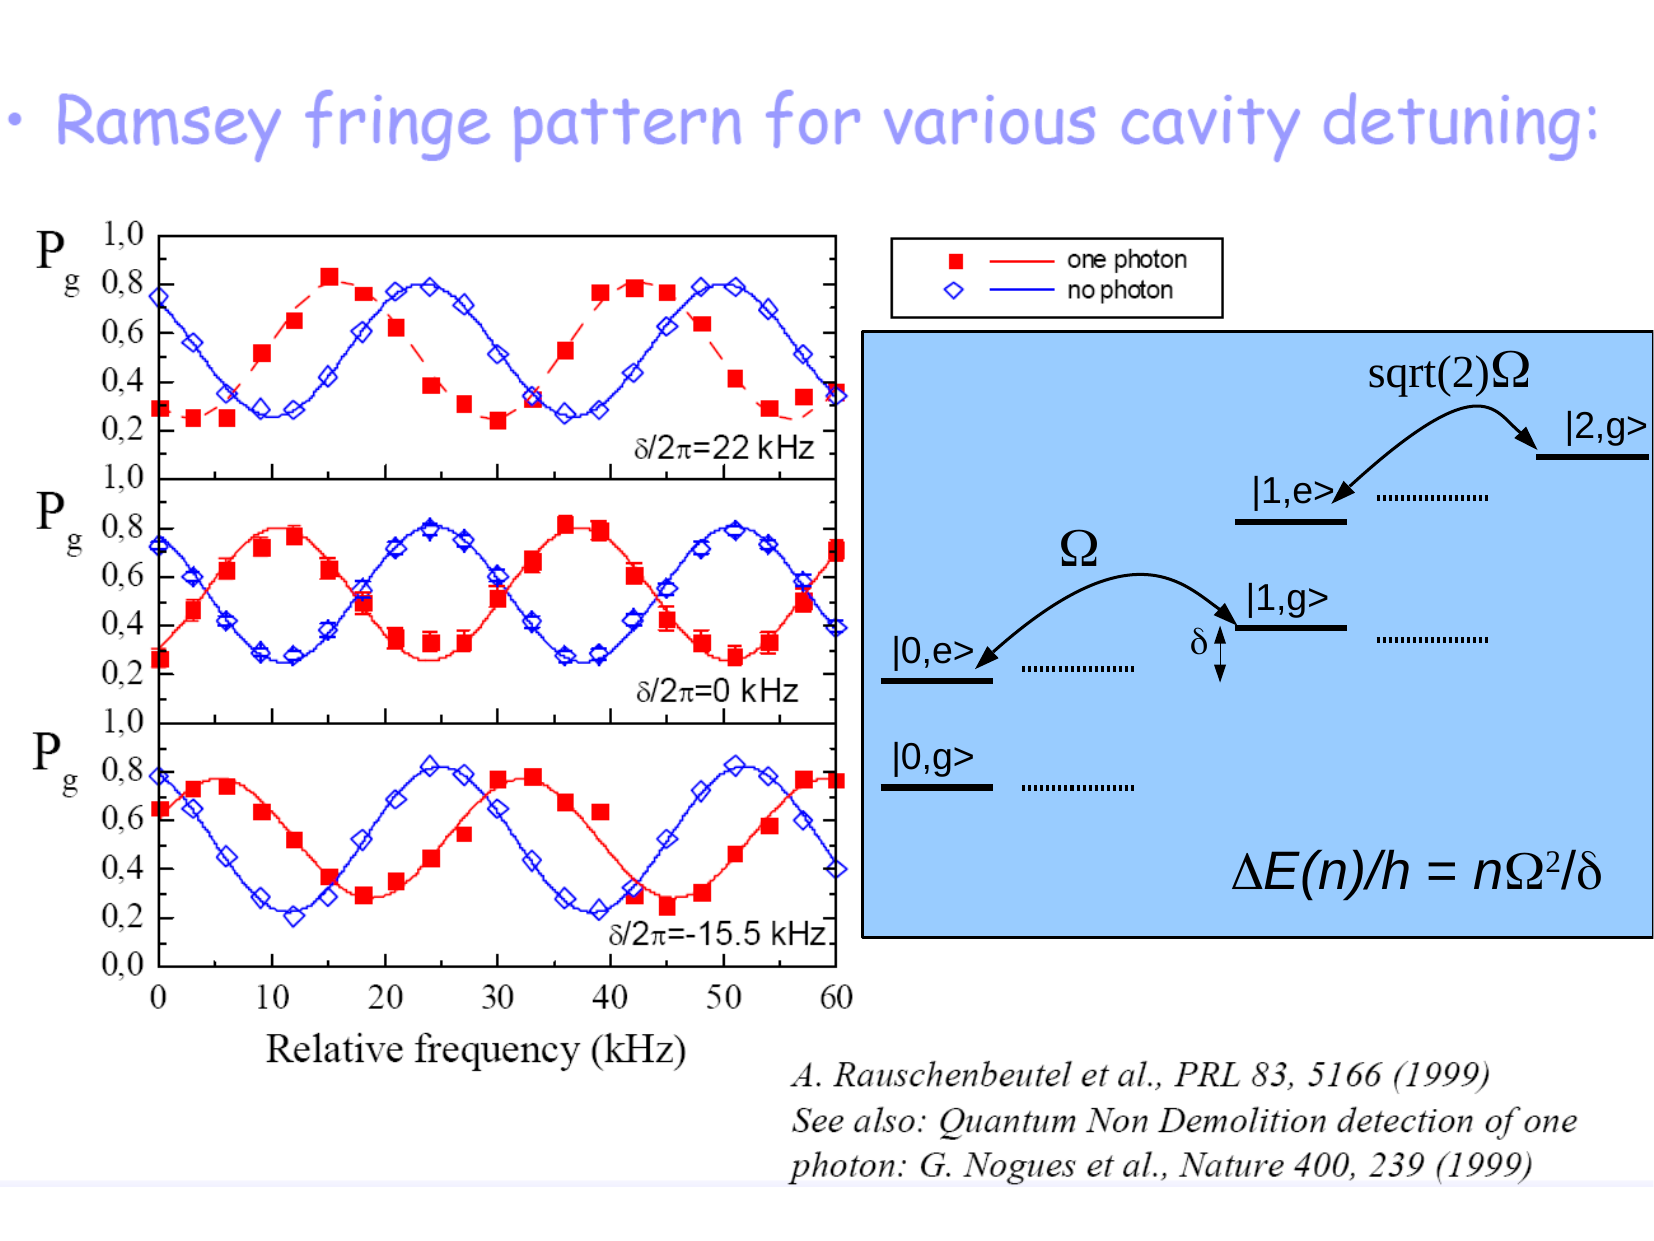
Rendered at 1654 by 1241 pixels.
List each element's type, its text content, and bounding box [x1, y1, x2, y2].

text_box |0,g> [876, 728, 990, 790]
text_box d [1175, 621, 1232, 708]
text_box |0,e> [876, 621, 990, 684]
text_box W [1043, 521, 1115, 608]
text_box |2,g> [1549, 397, 1654, 459]
text_box [862, 331, 1654, 938]
text_box sqrt(2)W [1353, 339, 1654, 453]
text_box |1,g> [1230, 568, 1342, 631]
picture [0, 86, 1654, 1187]
text_box |1,e> [1236, 462, 1348, 524]
text_box DE(n)/h = nW2/d [1215, 833, 1618, 919]
